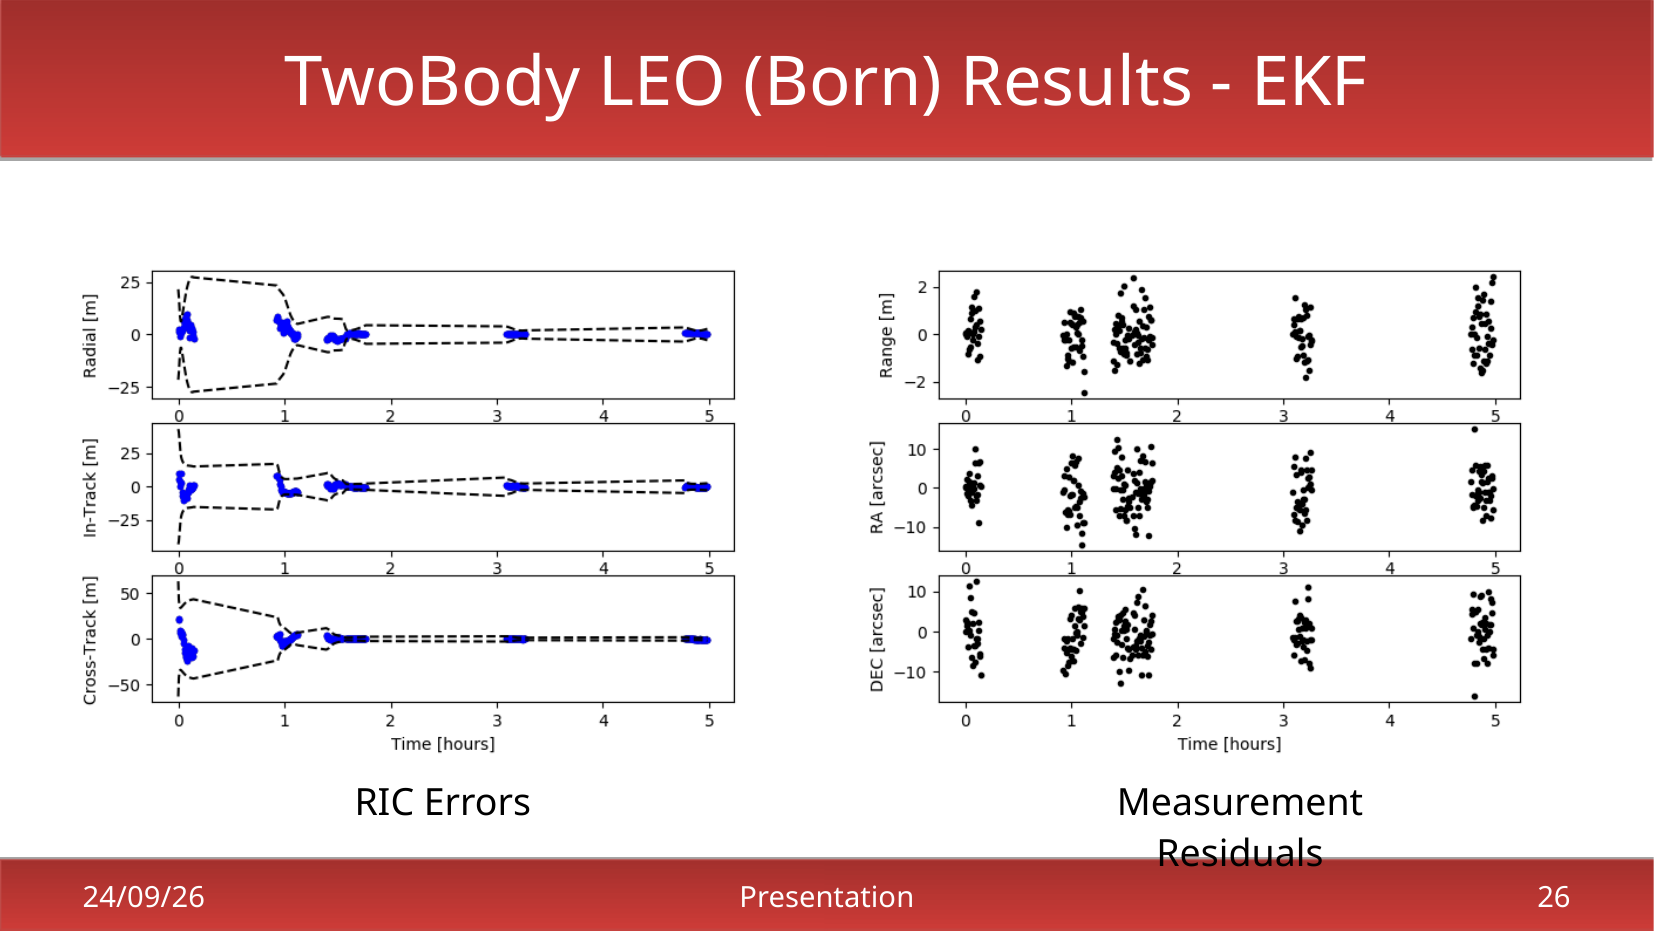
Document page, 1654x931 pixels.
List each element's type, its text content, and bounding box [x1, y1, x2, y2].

picture [0, 0, 1654, 161]
text_box Measurement Residuals [1033, 767, 1447, 830]
picture [1234, 857, 1245, 864]
picture [1279, 857, 1289, 864]
picture [845, 204, 1595, 764]
picture [1257, 857, 1268, 864]
text_box RIC Errors [236, 767, 650, 830]
picture [58, 204, 809, 764]
picture [0, 857, 1654, 931]
title TwoBody LEO (Born) Results - EKF [59, 23, 1595, 133]
